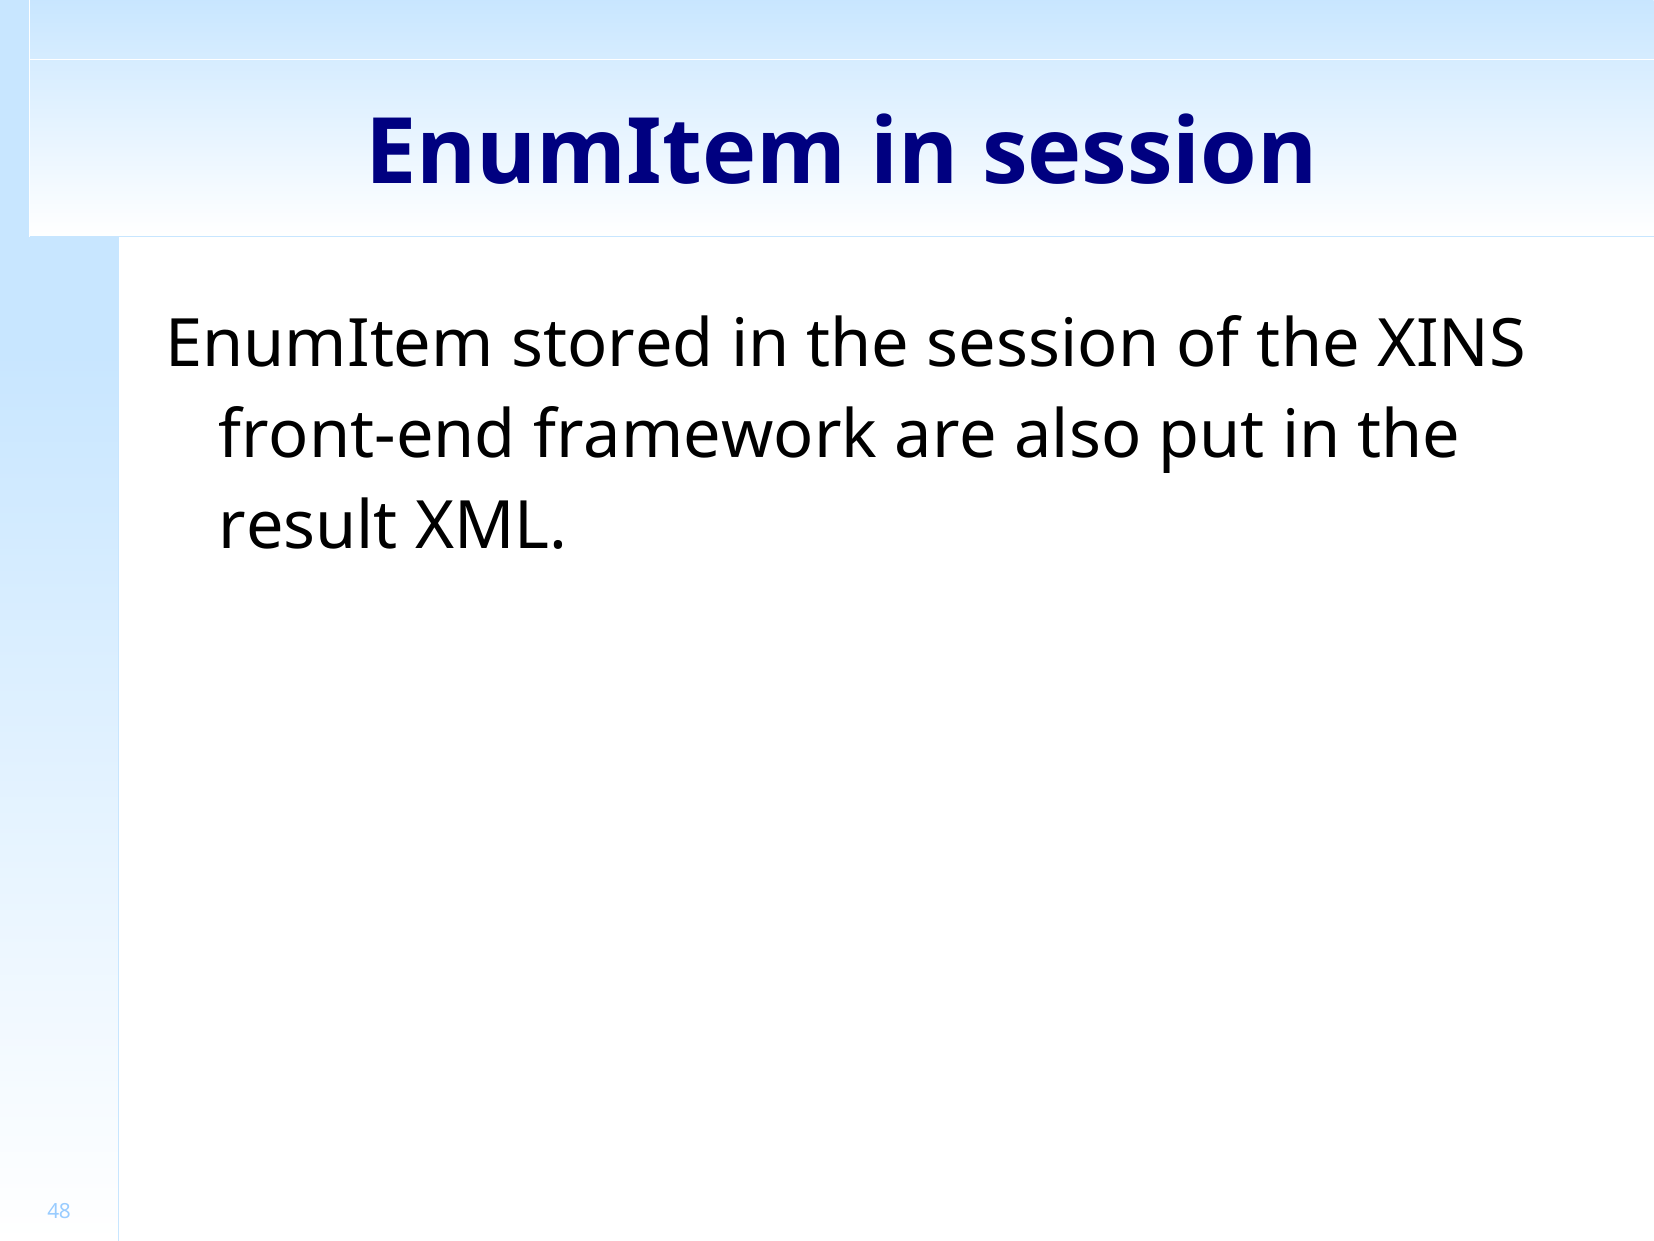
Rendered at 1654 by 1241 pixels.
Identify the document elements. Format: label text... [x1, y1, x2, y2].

title EnumItem in session [29, 59, 1654, 237]
list EnumItem stored in the session of the XINS front-end framework are also put in the result XML. [147, 295, 1625, 1182]
